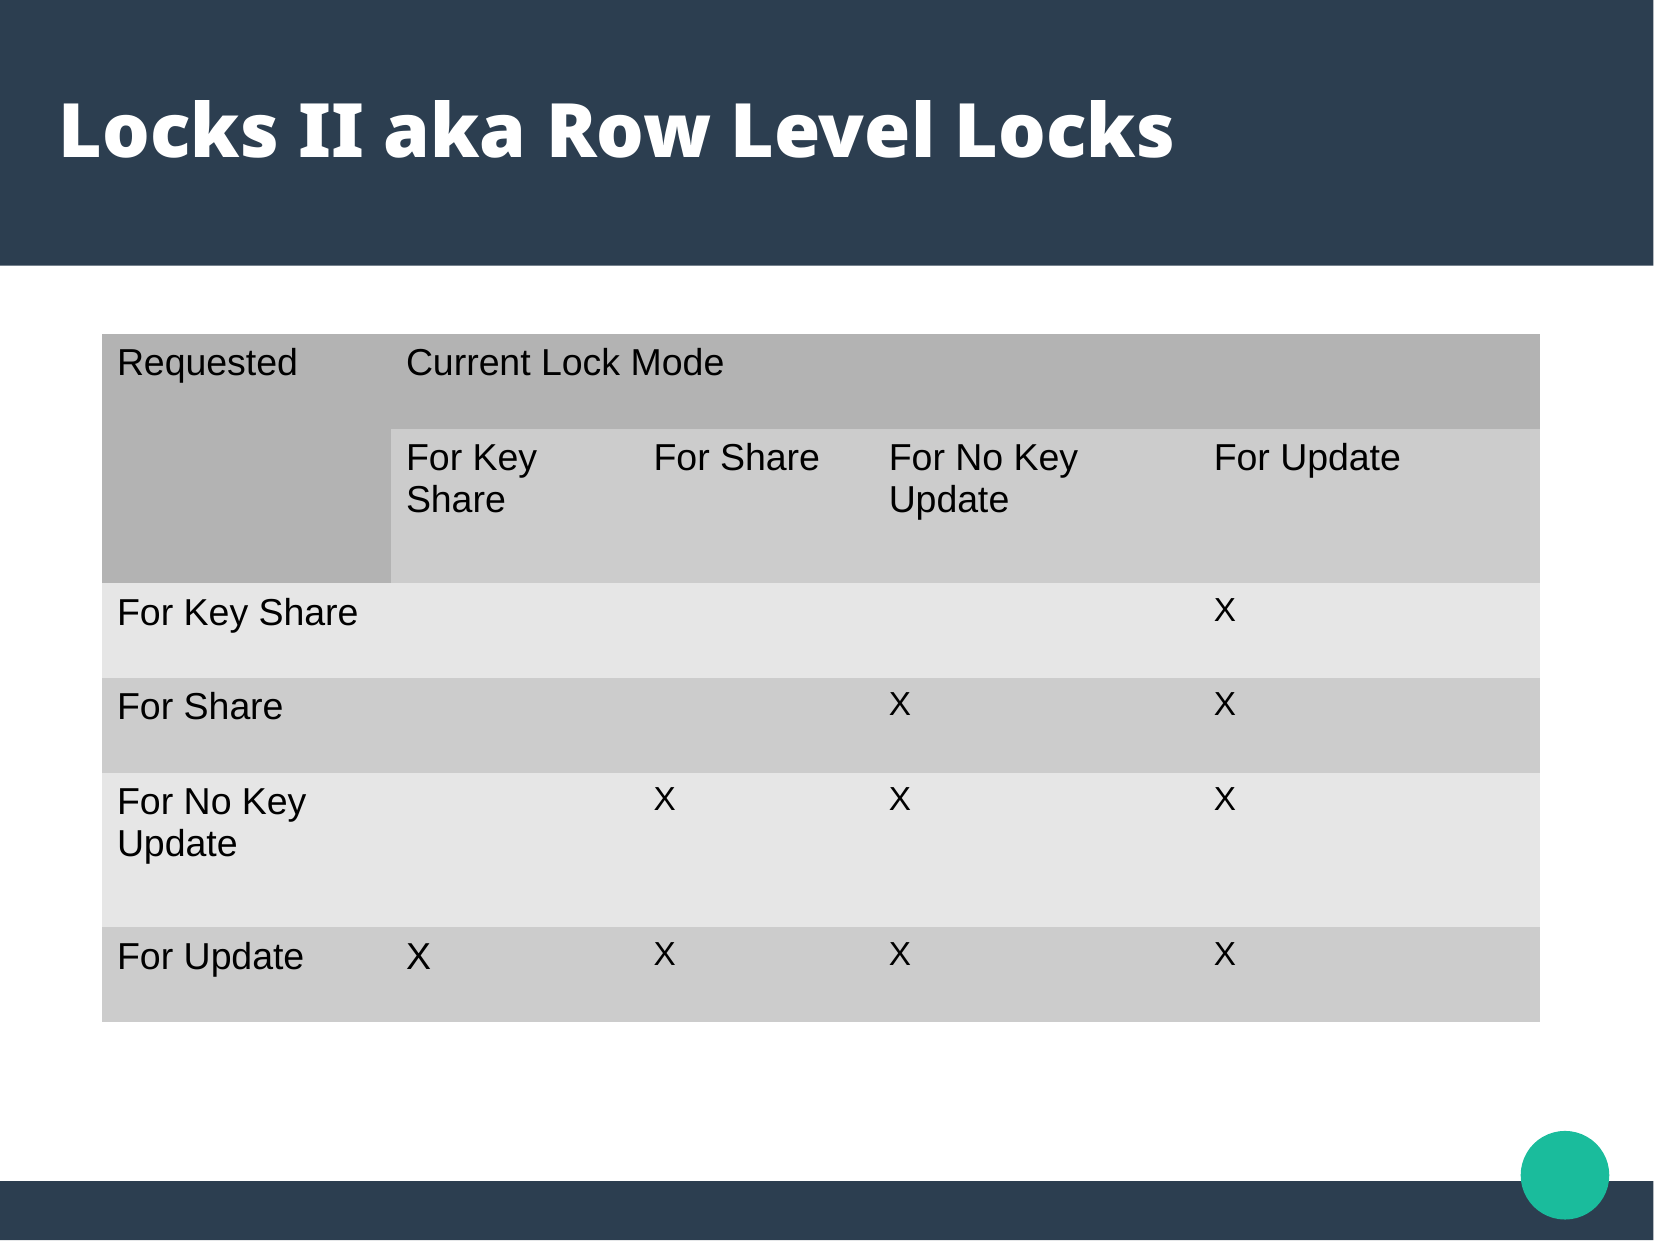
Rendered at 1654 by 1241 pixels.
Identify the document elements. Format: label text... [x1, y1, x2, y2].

table_cell For No Key Update [874, 429, 1199, 583]
table_header Requested [102, 334, 391, 583]
table_cell X [874, 773, 1199, 927]
table_cell For Update [102, 927, 391, 1022]
table_cell [639, 678, 874, 773]
table_cell X [1199, 927, 1540, 1022]
table_header Current Lock Mode [391, 334, 1540, 429]
table_cell For Key Share [391, 429, 639, 583]
table_cell For Share [102, 678, 391, 773]
table_cell X [639, 927, 874, 1022]
table_cell [874, 583, 1199, 678]
table_cell [639, 583, 874, 678]
table_cell X [1199, 773, 1540, 927]
table_cell [391, 773, 639, 927]
table_cell X [1199, 583, 1540, 678]
table_cell X [639, 773, 874, 927]
table_cell For No Key Update [102, 773, 391, 927]
table_cell For Key Share [102, 583, 391, 678]
table_cell X [1199, 678, 1540, 773]
table_cell [391, 678, 639, 773]
table_cell For Update [1199, 429, 1540, 583]
table_cell For Share [639, 429, 874, 583]
table_cell X [391, 927, 639, 1022]
table_cell [391, 583, 639, 678]
title Locks II aka Row Level Locks [59, 49, 1595, 207]
table_cell X [874, 678, 1199, 773]
table_cell X [874, 927, 1199, 1022]
